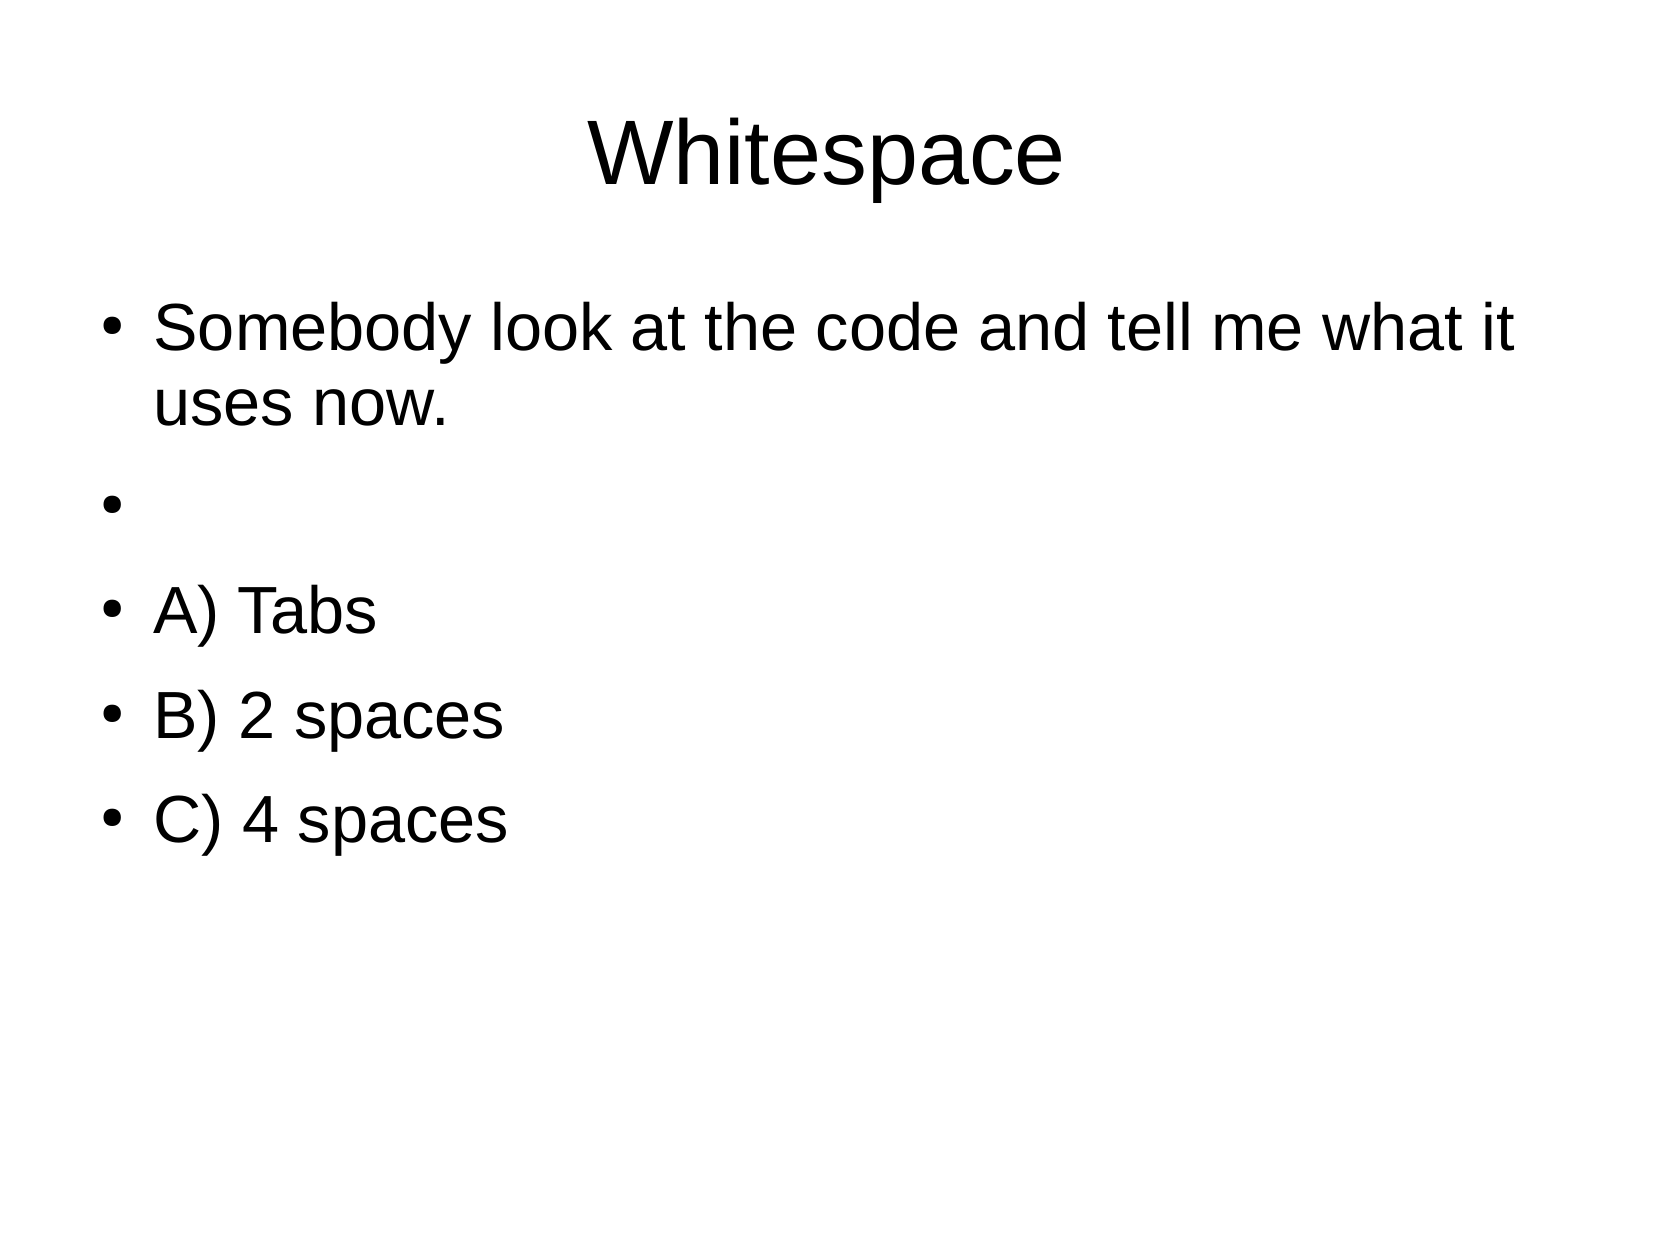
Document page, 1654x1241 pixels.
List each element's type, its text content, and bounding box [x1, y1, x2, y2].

list Somebody look at the code and tell me what it uses now. A) Tabs B) 2 spaces C) 4 spaces [82, 290, 1571, 1109]
title Whitespace [82, 56, 1571, 250]
